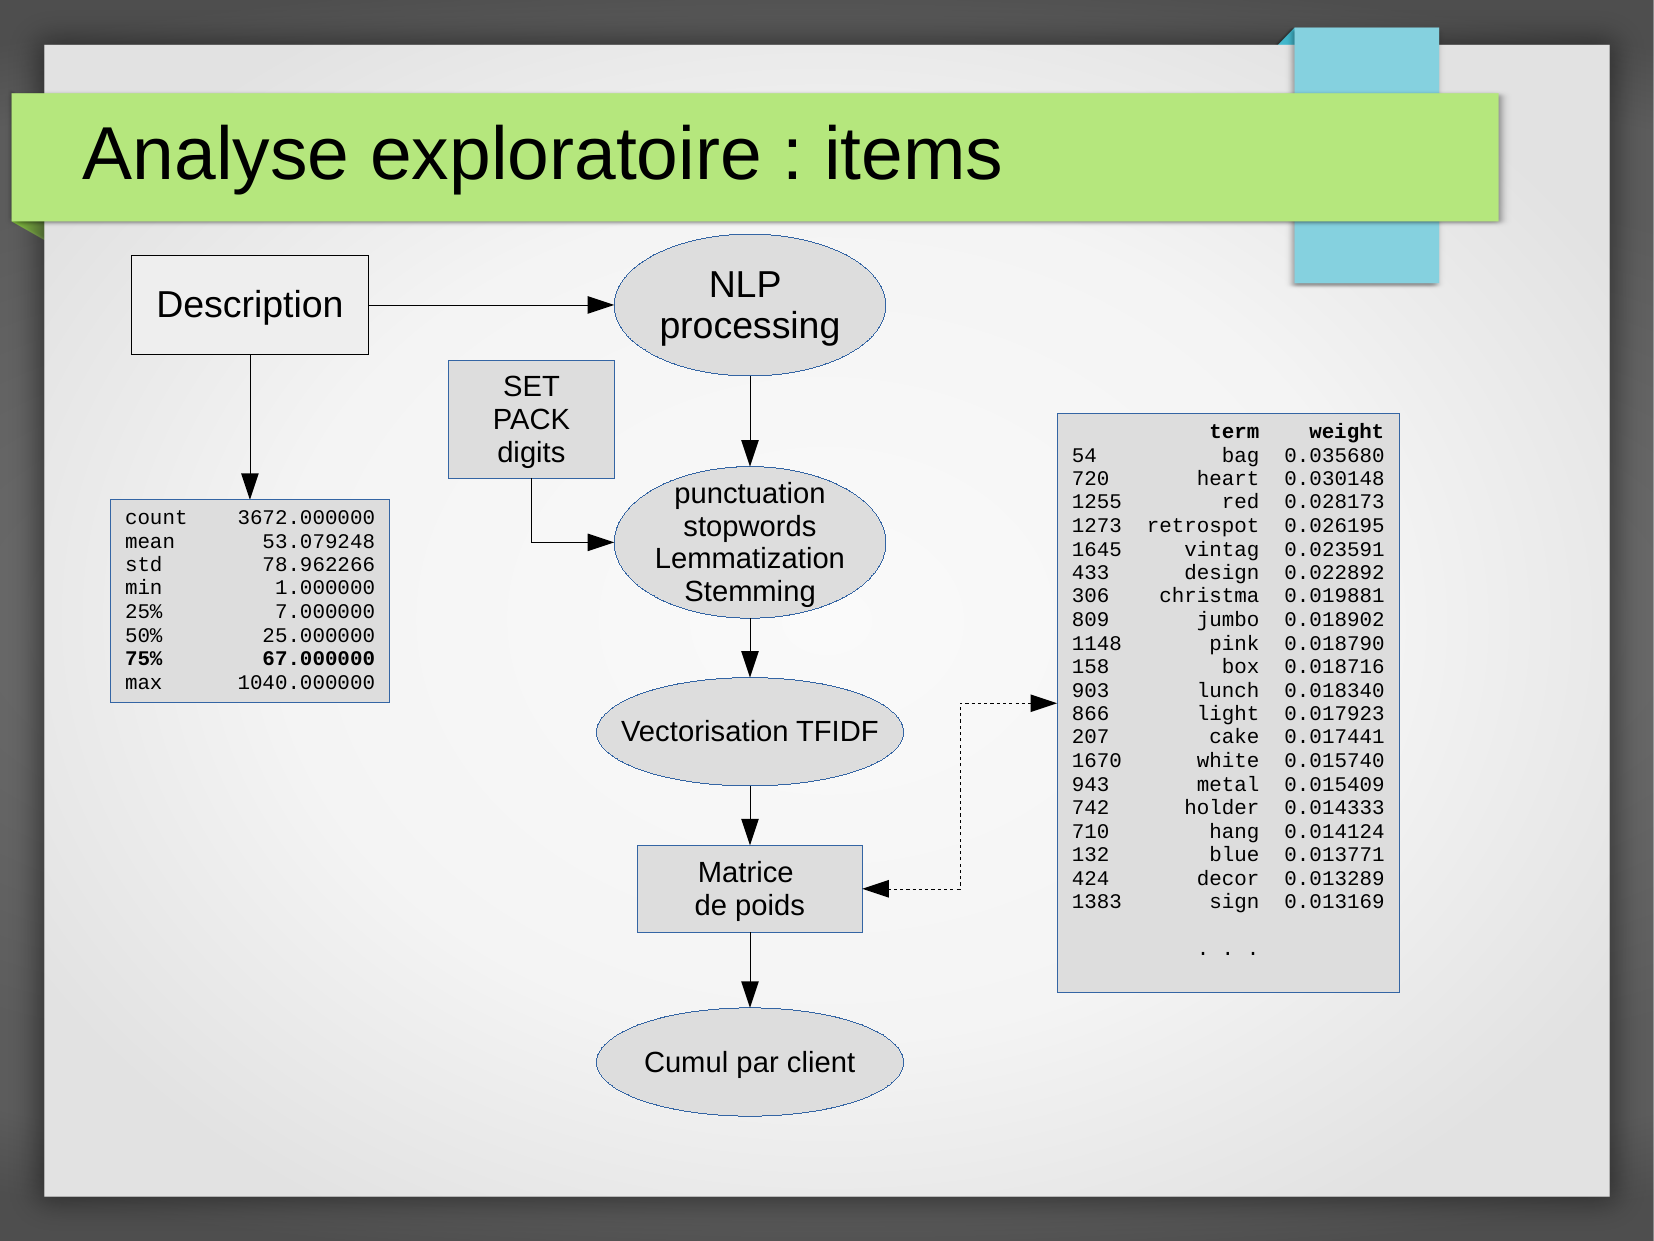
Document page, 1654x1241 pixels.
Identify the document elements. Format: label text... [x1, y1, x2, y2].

text_box Vectorisation TFIDF [596, 677, 904, 786]
text_box NLP processing [614, 234, 886, 376]
text_box term weight 54 bag 0.035680 720 heart 0.030148 1255 red 0.028173 1273 retrospot 0.026195 1645 vintag 0.023591 433 design 0.022892 306 christma 0.019881 809 jumbo 0.018902 1148 pink 0.018790 158 box 0.018716 903 lunch 0.018340 866 light 0.017923 207 cake 0.017441 1670 white 0.015740 943 metal 0.015409 742 holder 0.014333 710 hang 0.014124 132 blue 0.013771 424 decor 0.013289 1383 sign 0.013169 . . . [1057, 413, 1400, 993]
text_box Description [131, 255, 369, 355]
text_box count 3672.000000 mean 53.079248 std 78.962266 min 1.000000 25% 7.000000 50% 25.000000 75% 67.000000 max 1040.000000 [110, 499, 390, 703]
title Analyse exploratoire : items [82, 94, 1489, 213]
picture [0, 0, 1654, 1241]
text_box punctuation stopwords Lemmatization Stemming [614, 466, 886, 619]
text_box Matrice de poids [637, 845, 863, 933]
text_box Cumul par client [596, 1007, 904, 1117]
text_box SET PACK digits [448, 360, 615, 479]
